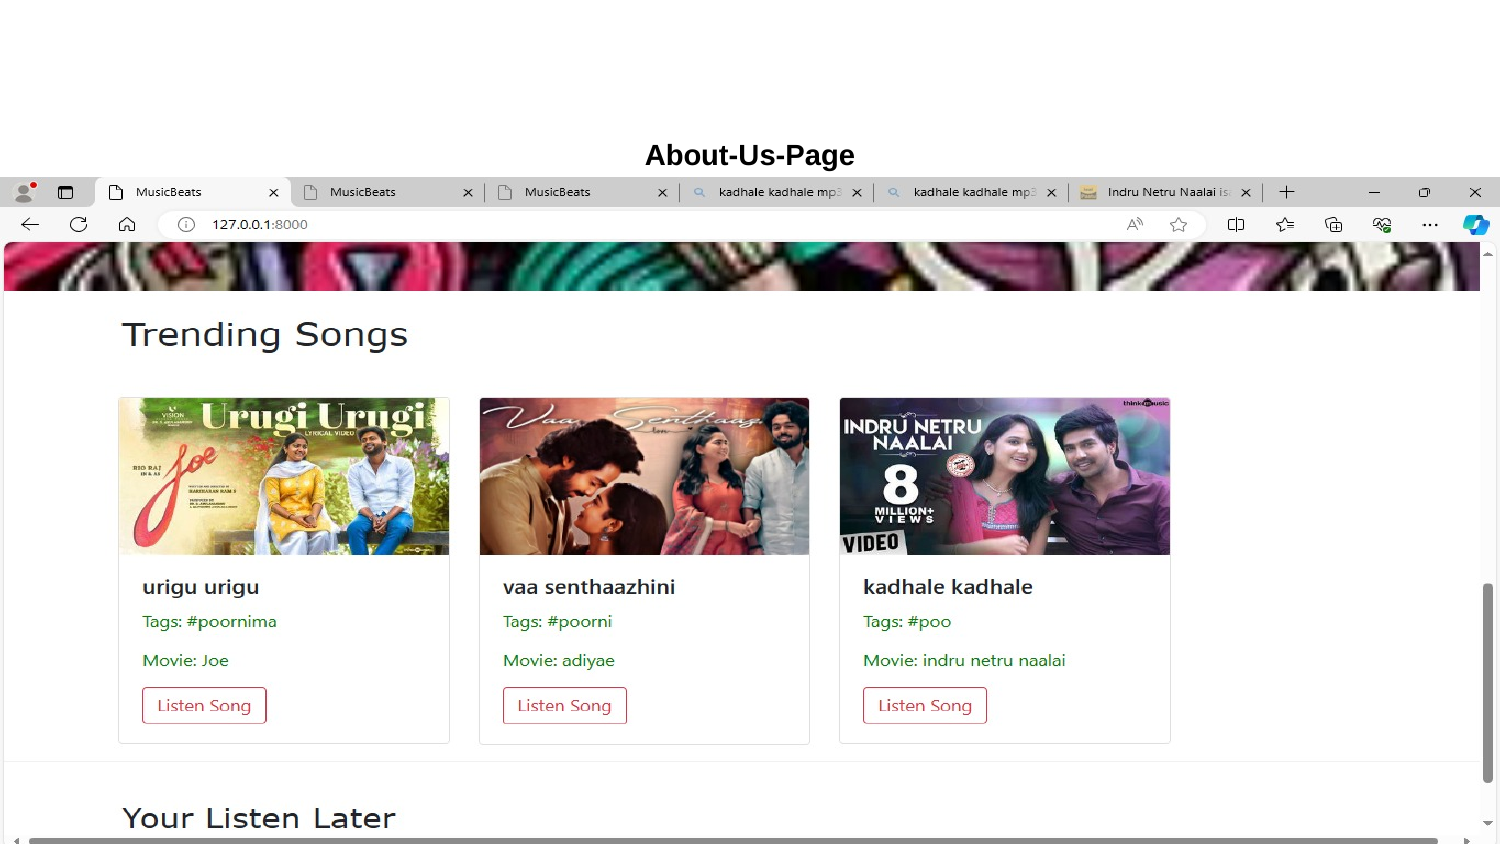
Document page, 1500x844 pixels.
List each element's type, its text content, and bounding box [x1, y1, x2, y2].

picture [0, 177, 1500, 844]
title About-Us-Page [103, 98, 1397, 177]
